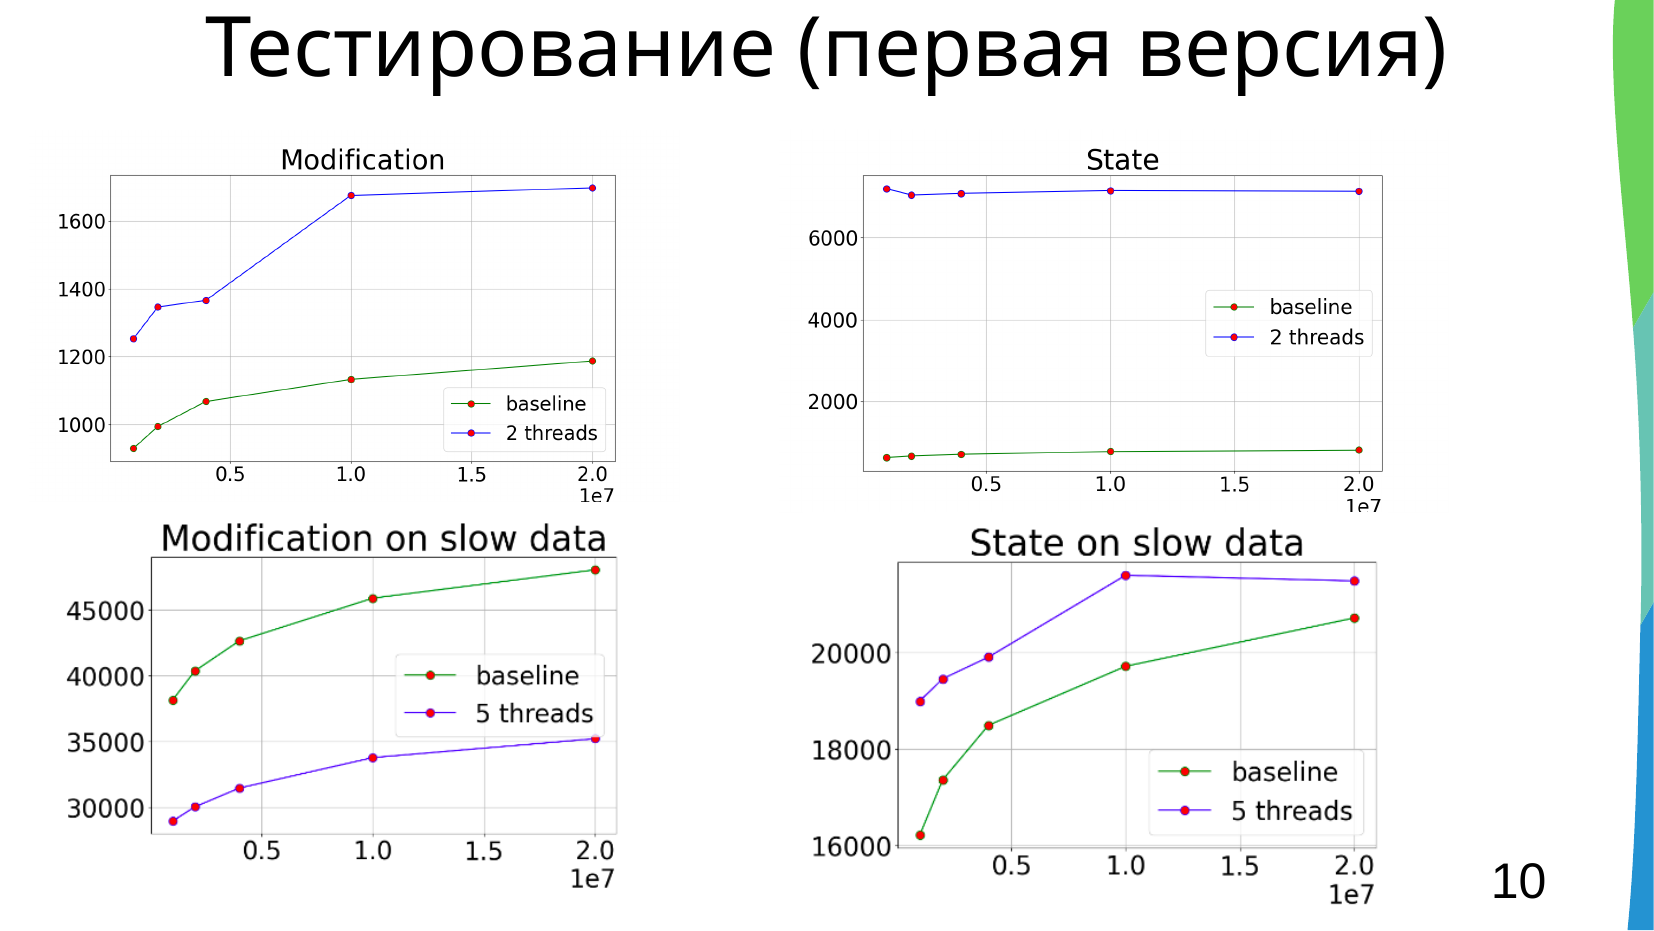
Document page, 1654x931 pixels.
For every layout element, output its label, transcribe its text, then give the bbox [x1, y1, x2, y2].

picture [779, 129, 1449, 916]
picture [59, 512, 621, 904]
title Тестирование (первая версия) [0, 0, 1654, 102]
text_box <number> [1476, 845, 1654, 917]
picture [29, 130, 680, 502]
